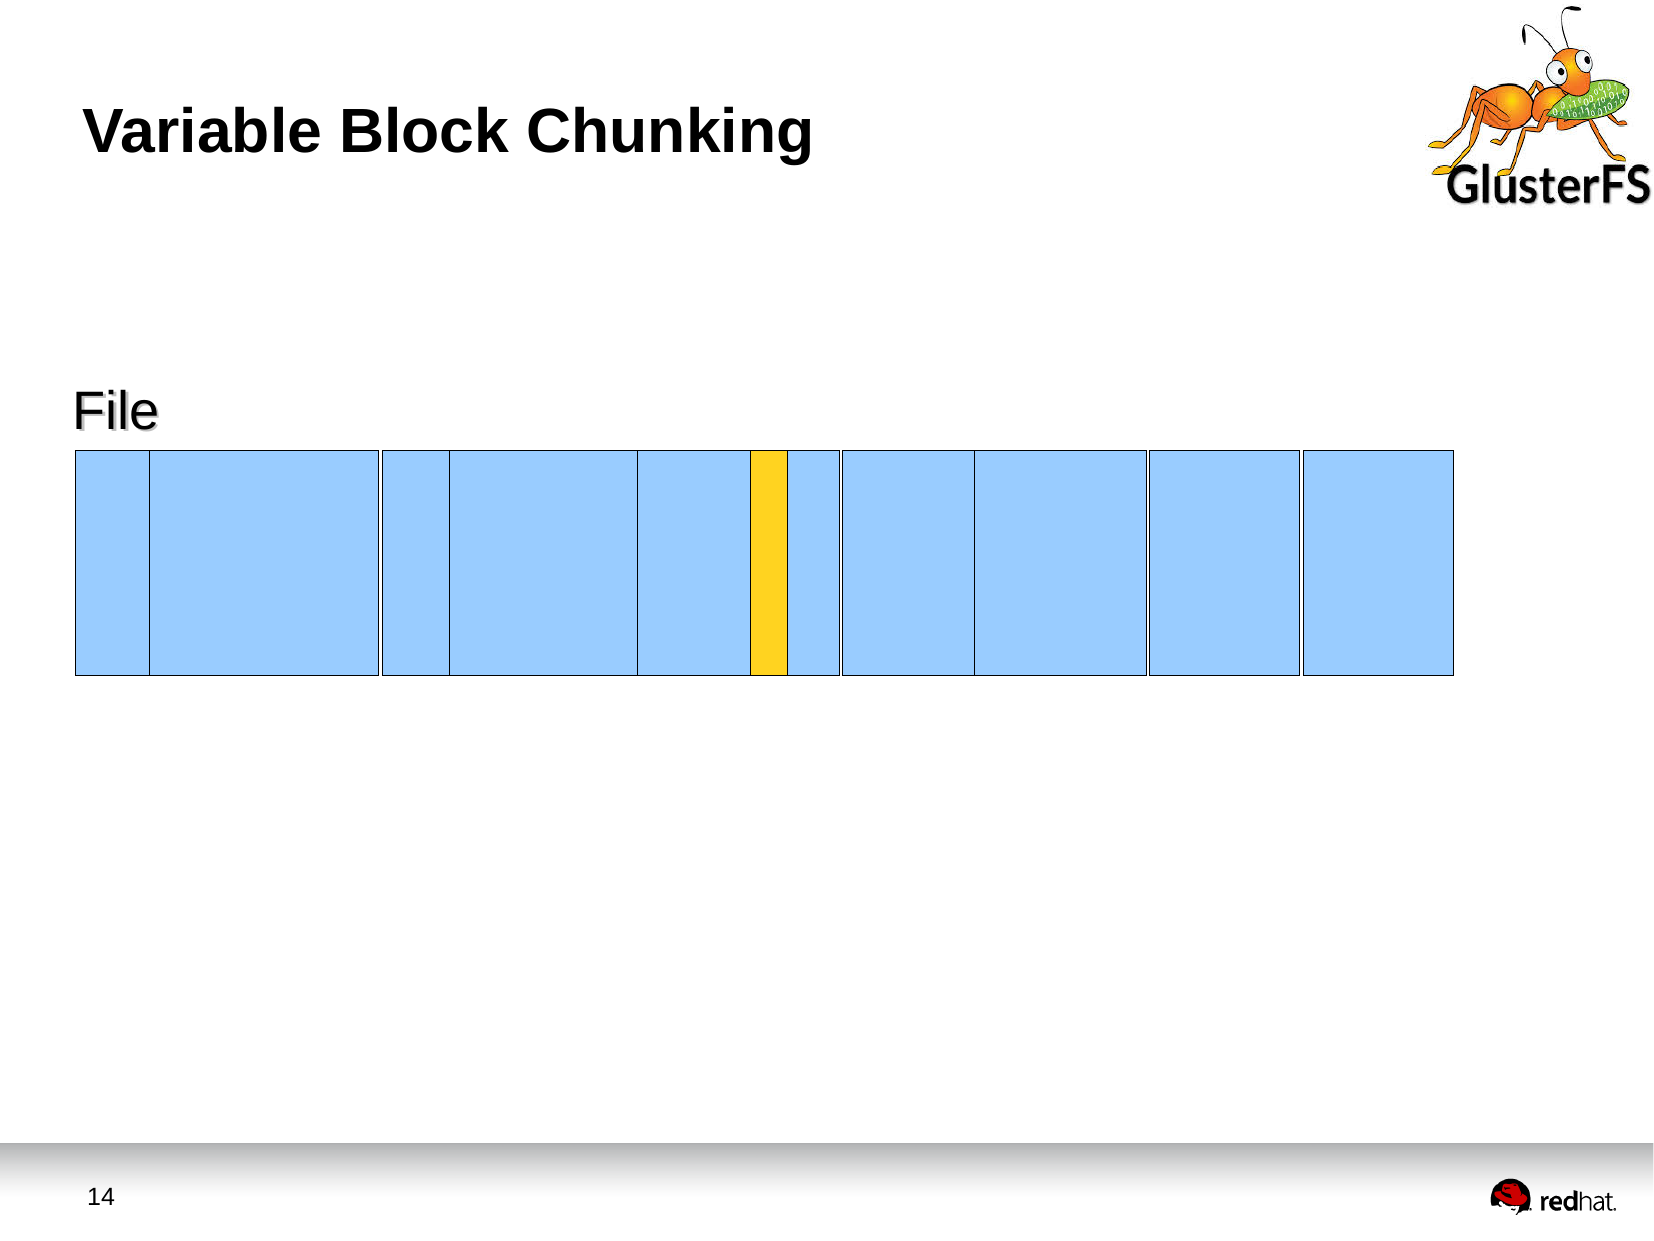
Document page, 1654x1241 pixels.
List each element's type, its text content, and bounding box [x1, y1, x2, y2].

text_box File [57, 372, 175, 449]
picture [1425, 4, 1653, 208]
text_box [1303, 450, 1454, 676]
title Variable Block Chunking [82, 37, 1426, 226]
text_box [75, 450, 379, 676]
text_box [382, 450, 840, 676]
picture [0, 1143, 1654, 1241]
text_box [1149, 450, 1300, 676]
text_box [842, 450, 1147, 676]
